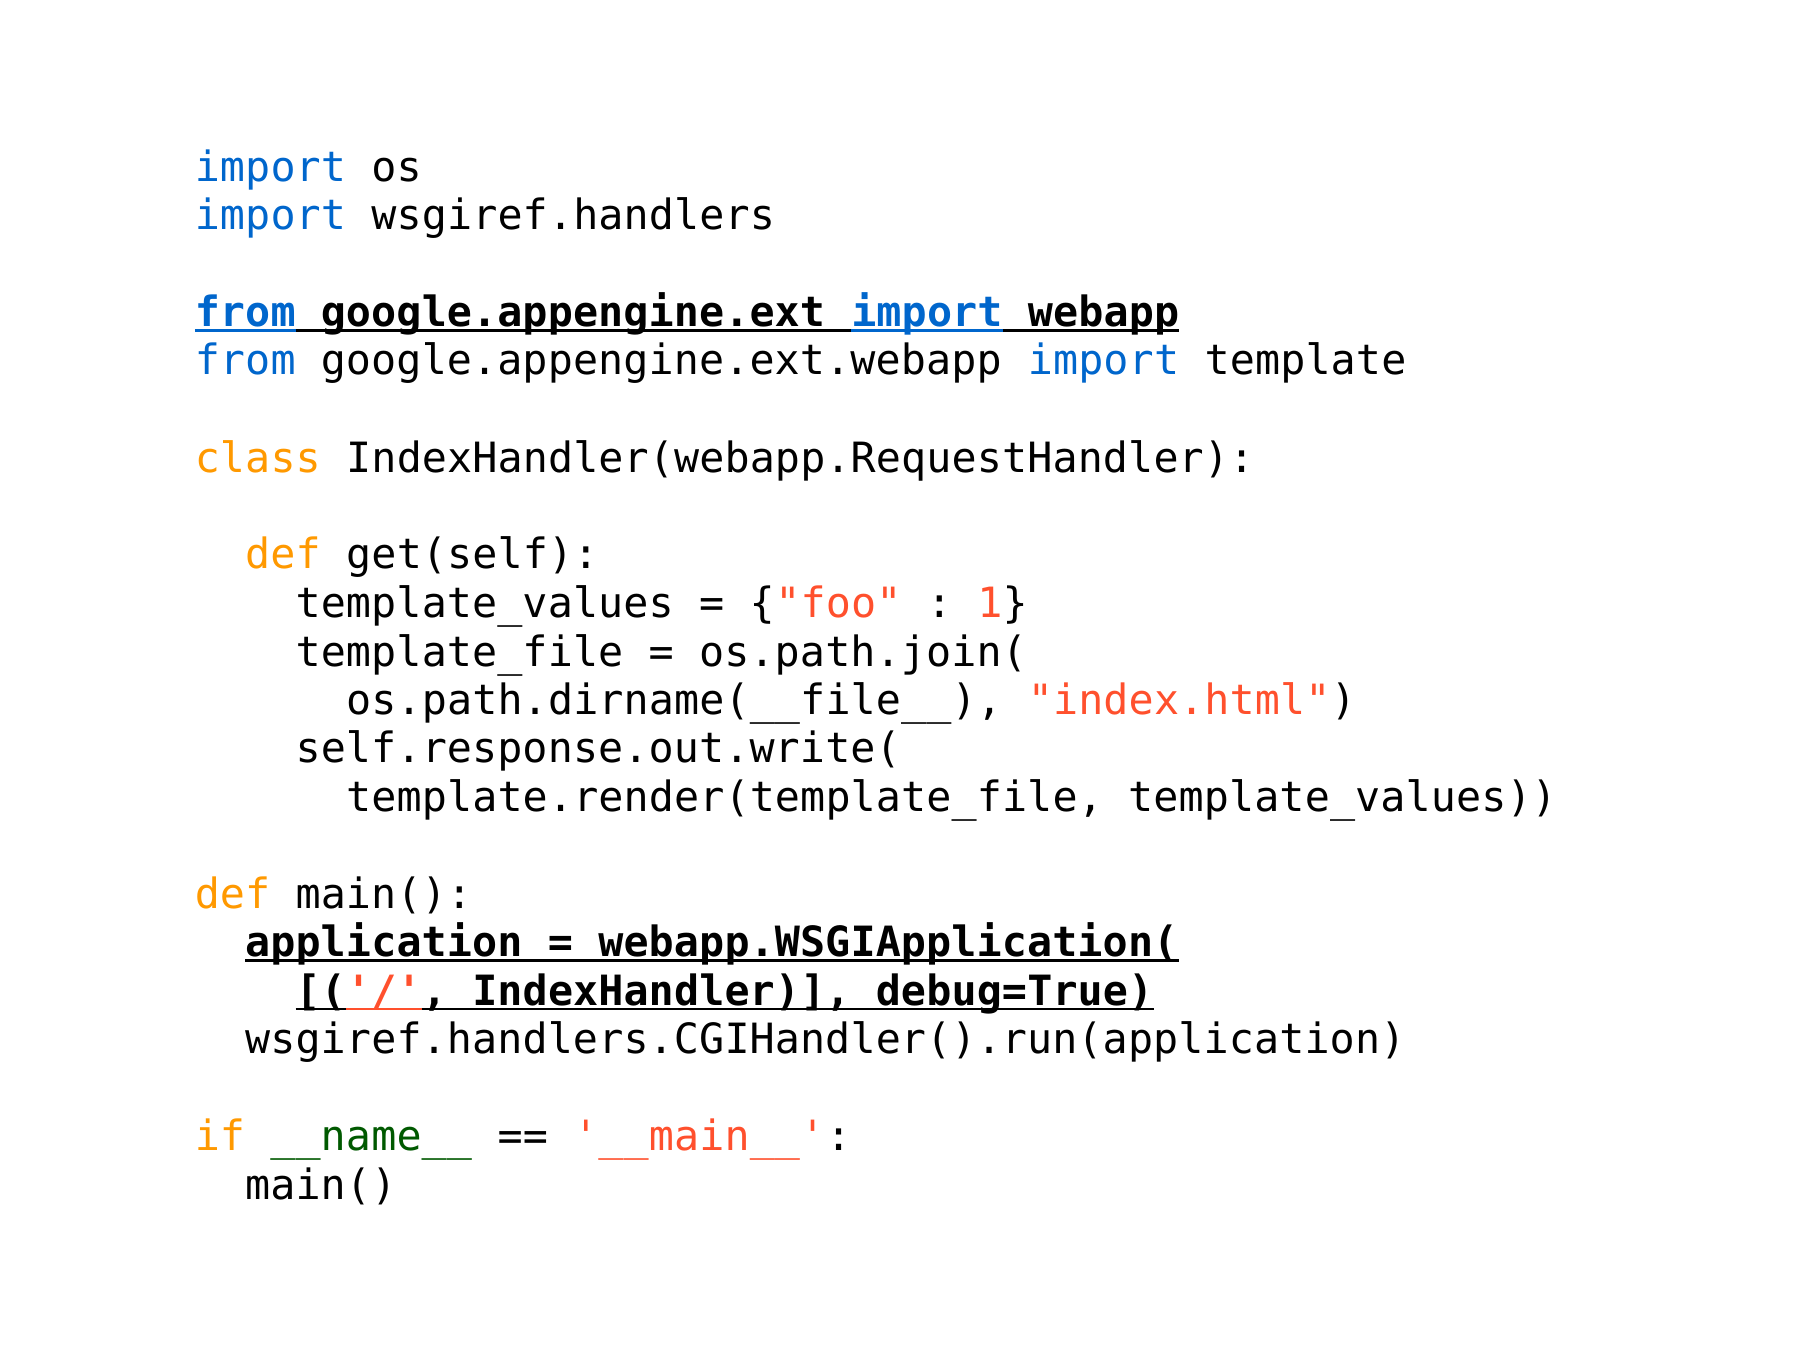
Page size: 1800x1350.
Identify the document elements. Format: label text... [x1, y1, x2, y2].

text_box import os import wsgiref.handlers from google.appengine.ext import webapp from google.appengine.ext.webapp import template class IndexHandler(webapp.RequestHandler): def get(self): template_values = {"foo" : 1} template_file = os.path.join( os.path.dirname(__file__), "index.html") self.response.out.write( template.render(template_file, template_values)) def main(): application = webapp.WSGIApplication( [('/', IndexHandler)], debug=True) wsgiref.handlers.CGIHandler().run(application) if __name__ == '__main__': main() [179, 134, 1800, 1265]
